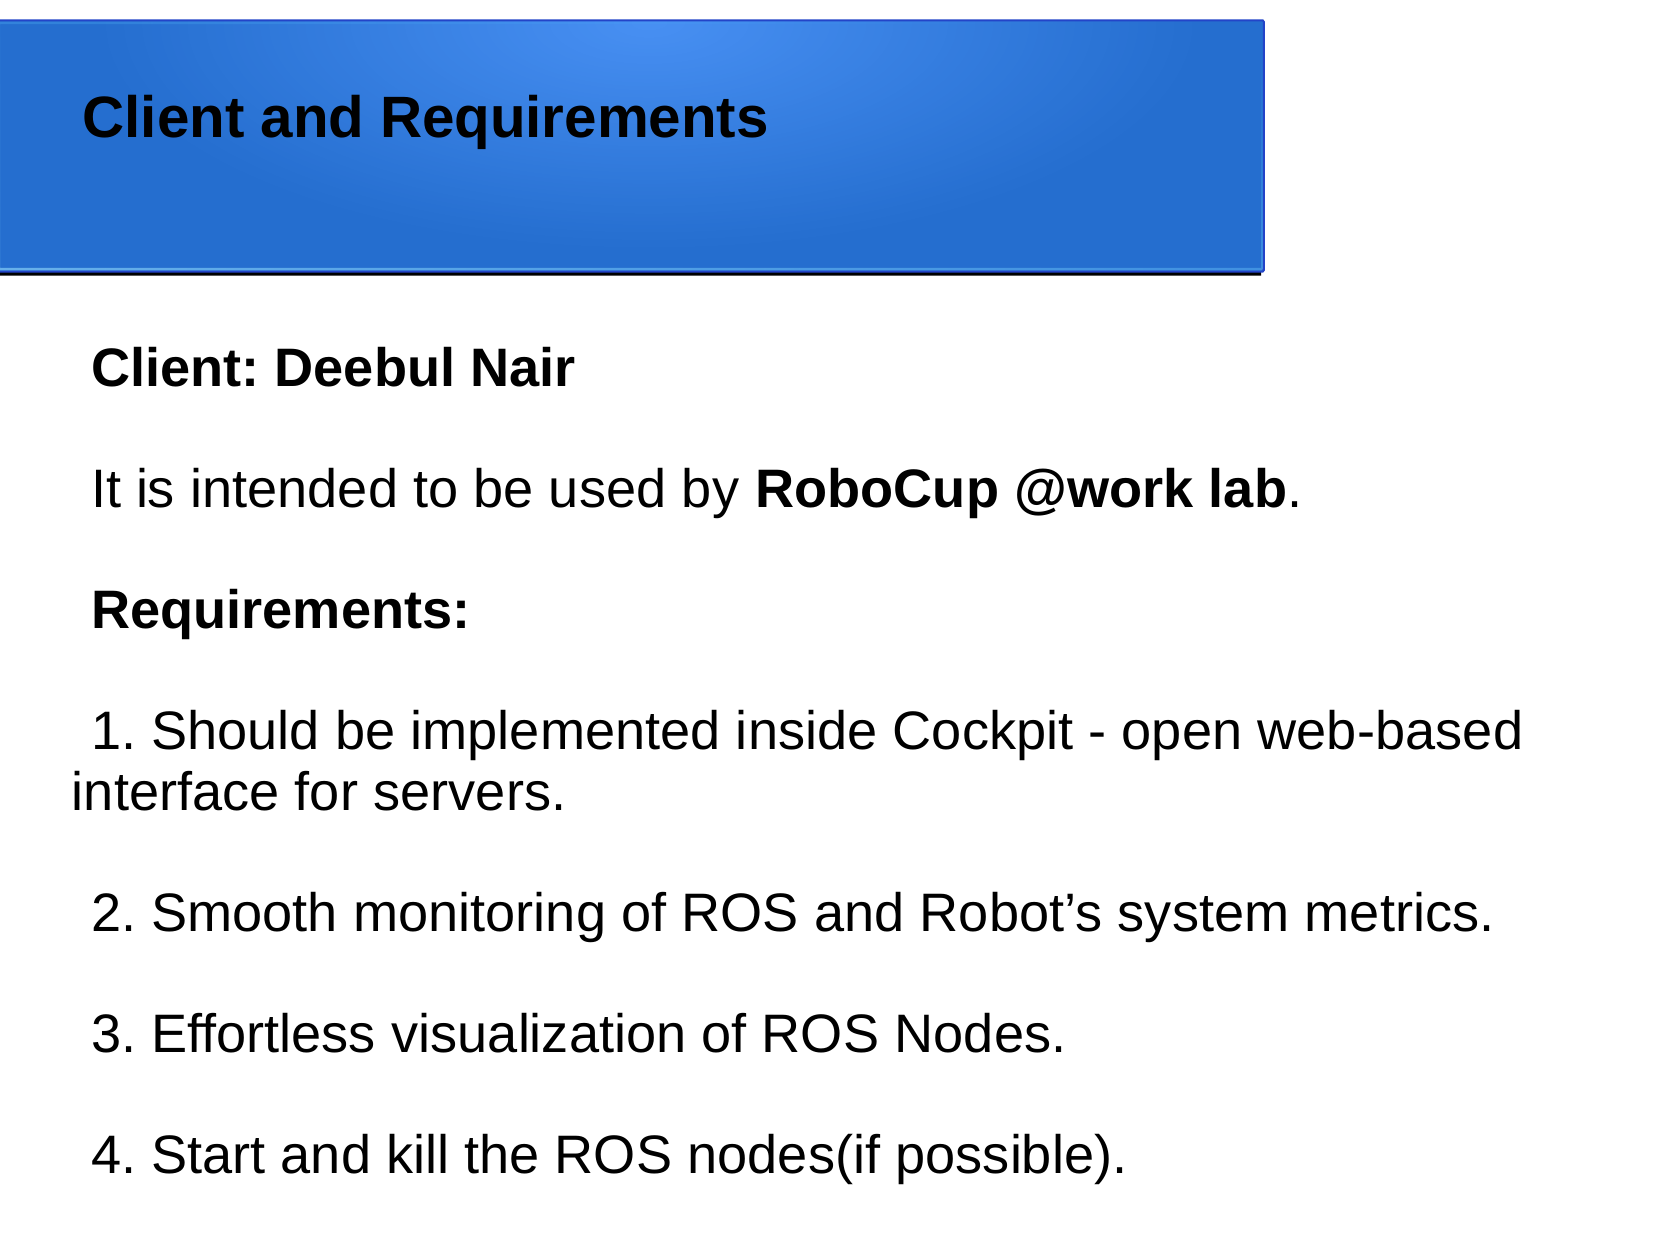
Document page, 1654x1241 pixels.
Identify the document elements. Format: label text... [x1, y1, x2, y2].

subtitle Client: Deebul Nair It is intended to be used by RoboCup @work lab. Requirements: 1. Should be implemented inside Cockpit - open web-based interface for servers. 2. Smooth monitoring of ROS and Robot’s system metrics. 3. Effortless visualization of ROS Nodes. 4. Start and kill the ROS nodes(if possible). [71, 337, 1561, 1186]
title Client and Requirements [82, 47, 1235, 252]
